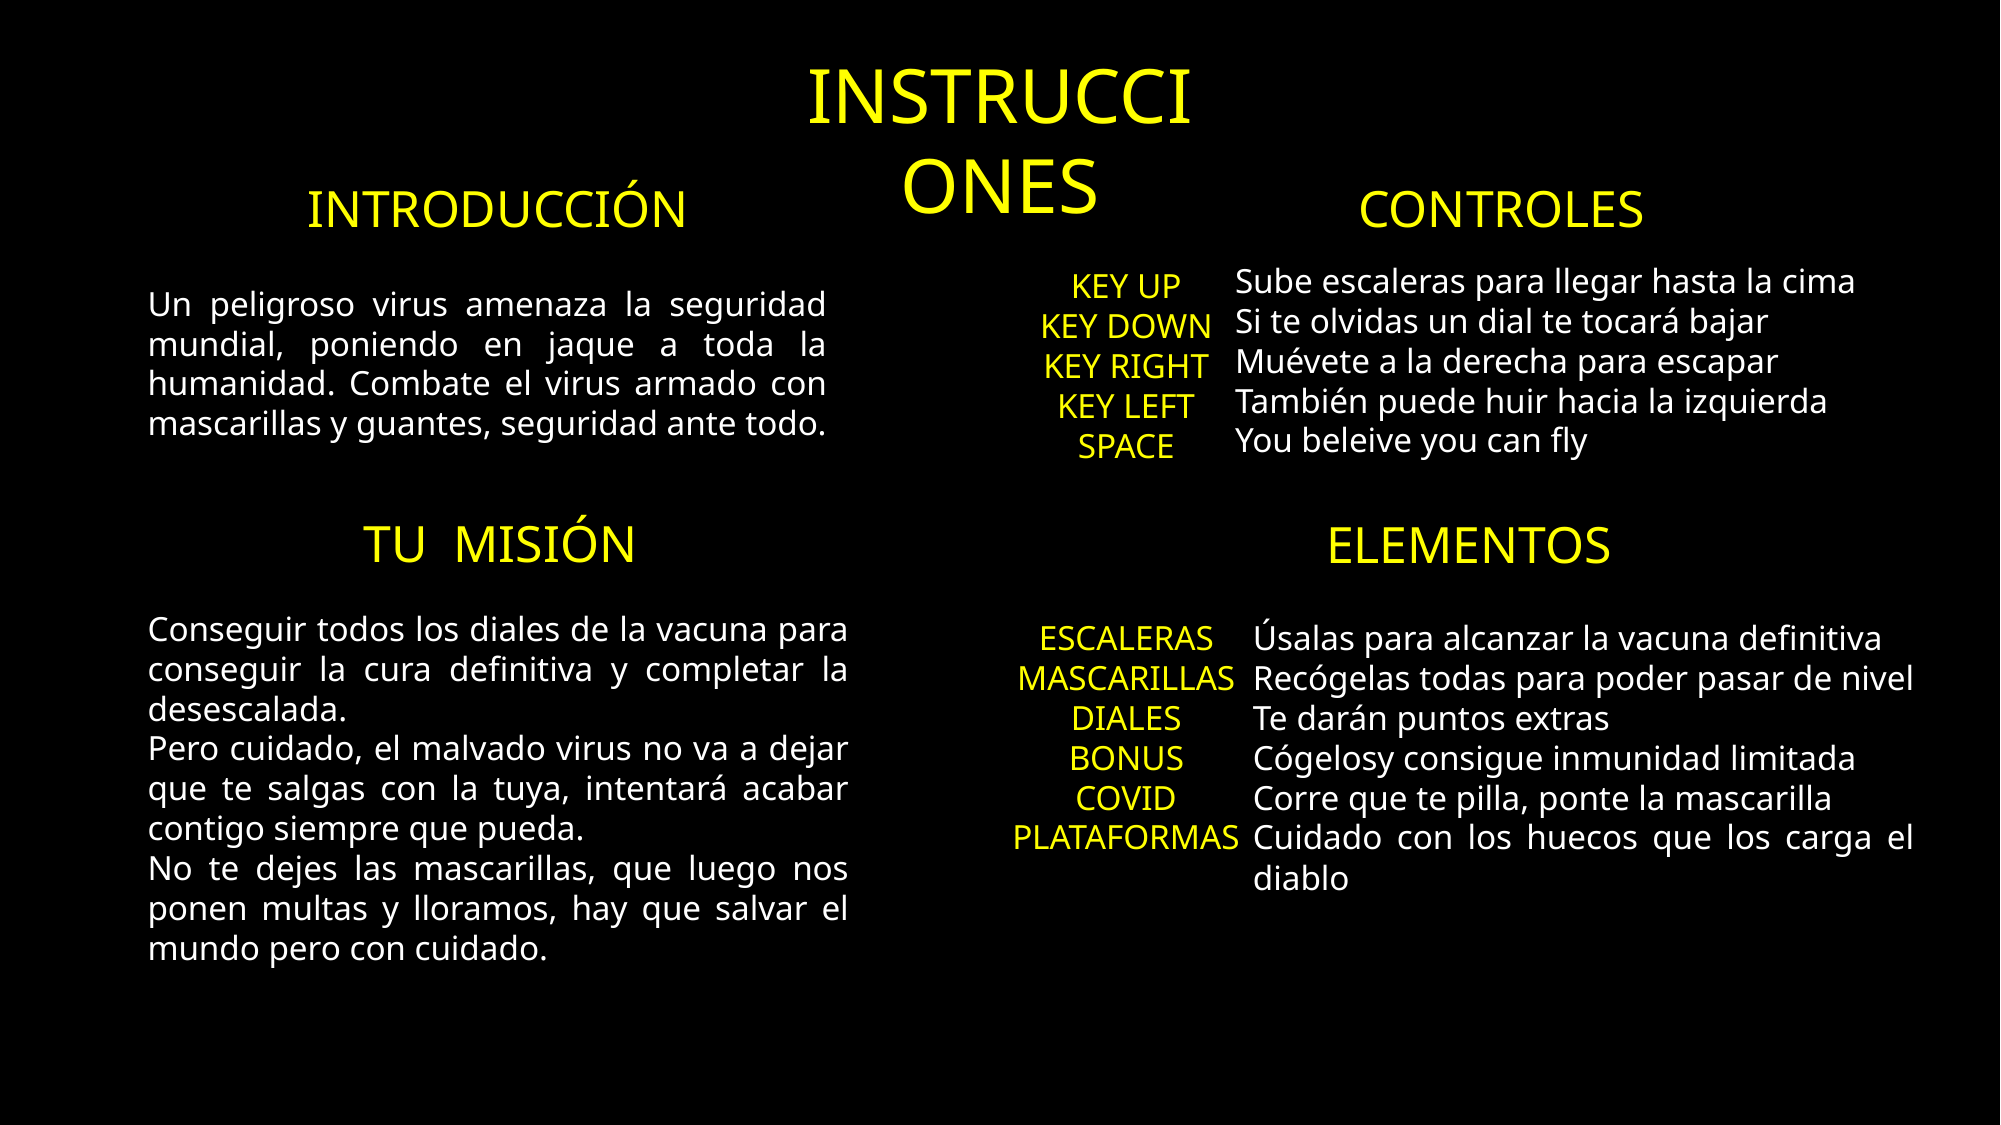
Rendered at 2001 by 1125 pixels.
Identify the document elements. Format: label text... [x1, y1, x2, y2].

text_box INTRODUCCIÓN [273, 170, 724, 246]
text_box INSTRUCCIONES [780, 40, 1220, 147]
text_box Un peligroso virus amenaza la seguridad mundial, poniendo en jaque a toda la humanidad. Combate el virus armado con mascarillas y guantes, seguridad ante todo. [132, 275, 868, 452]
text_box Conseguir todos los diales de la vacuna para conseguir la cura definitiva y completar la desescalada. Pero cuidado, el malvado virus no va a dejar que te salgas con la tuya, intentará acabar contigo siempre que pueda. No te dejes las mascarillas, que luego nos ponen multas y lloramos, hay que salvar el mundo pero con cuidado. [132, 600, 868, 980]
text_box KEY UP KEY DOWN KEY RIGHT KEY LEFT SPACE [999, 257, 1253, 481]
text_box CONTROLES [1276, 170, 1727, 246]
text_box ESCALERAS MASCARILLAS DIALES BONUS COVID PLATAFORMAS [931, 609, 1237, 868]
text_box Úsalas para alcanzar la vacuna definitiva Recógelas todas para poder pasar de nivel Te darán puntos extras Cógelosy consigue inmunidad limitada Corre que te pilla, ponte la mascarilla Cuidado con los huecos que los carga el diablo [1237, 609, 1962, 868]
text_box TU MISIÓN [336, 505, 665, 581]
text_box ELEMENTOS [1274, 505, 1664, 582]
text_box Sube escaleras para llegar hasta la cima Si te olvidas un dial te tocará bajar Muévete a la derecha para escapar También puede huir hacia la izquierda You beleive you can fly [1219, 252, 1980, 475]
